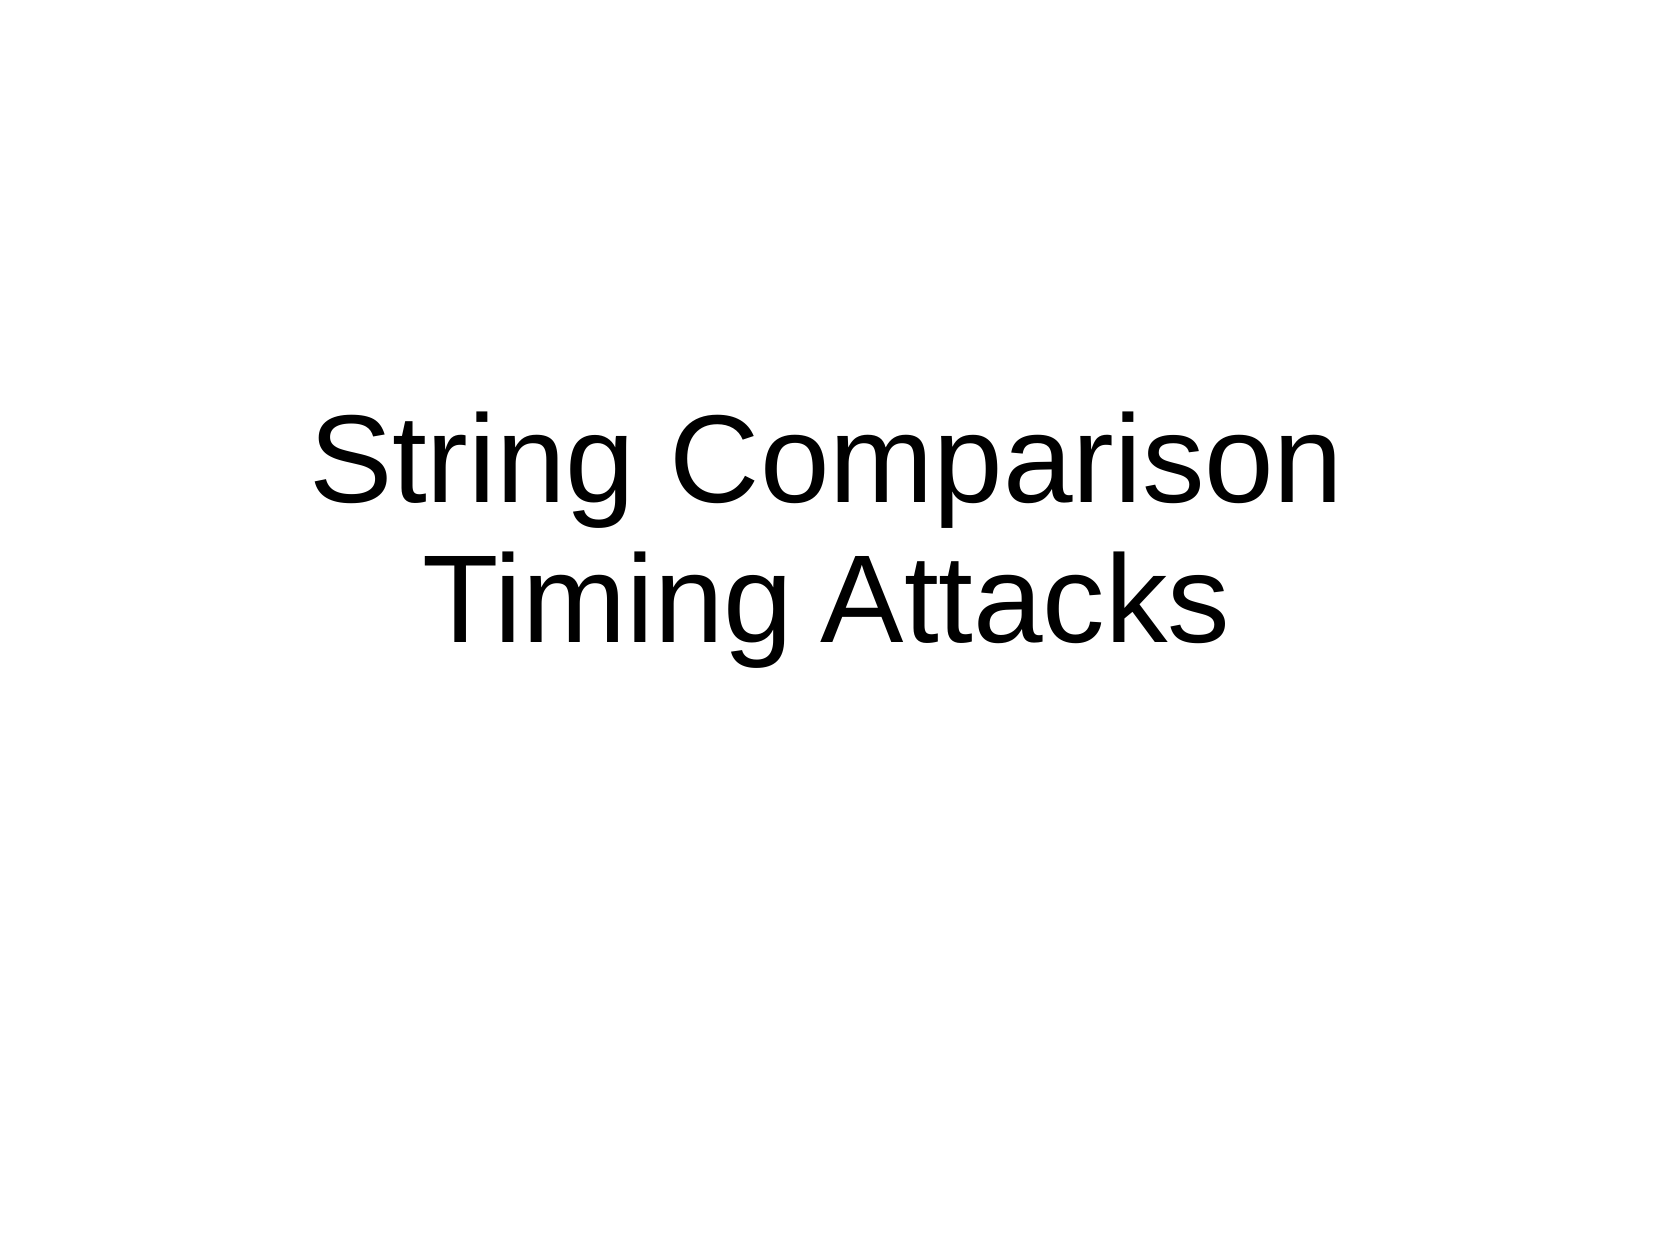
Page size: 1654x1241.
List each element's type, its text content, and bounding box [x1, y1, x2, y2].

subtitle String Comparison Timing Attacks [82, 49, 1571, 1010]
